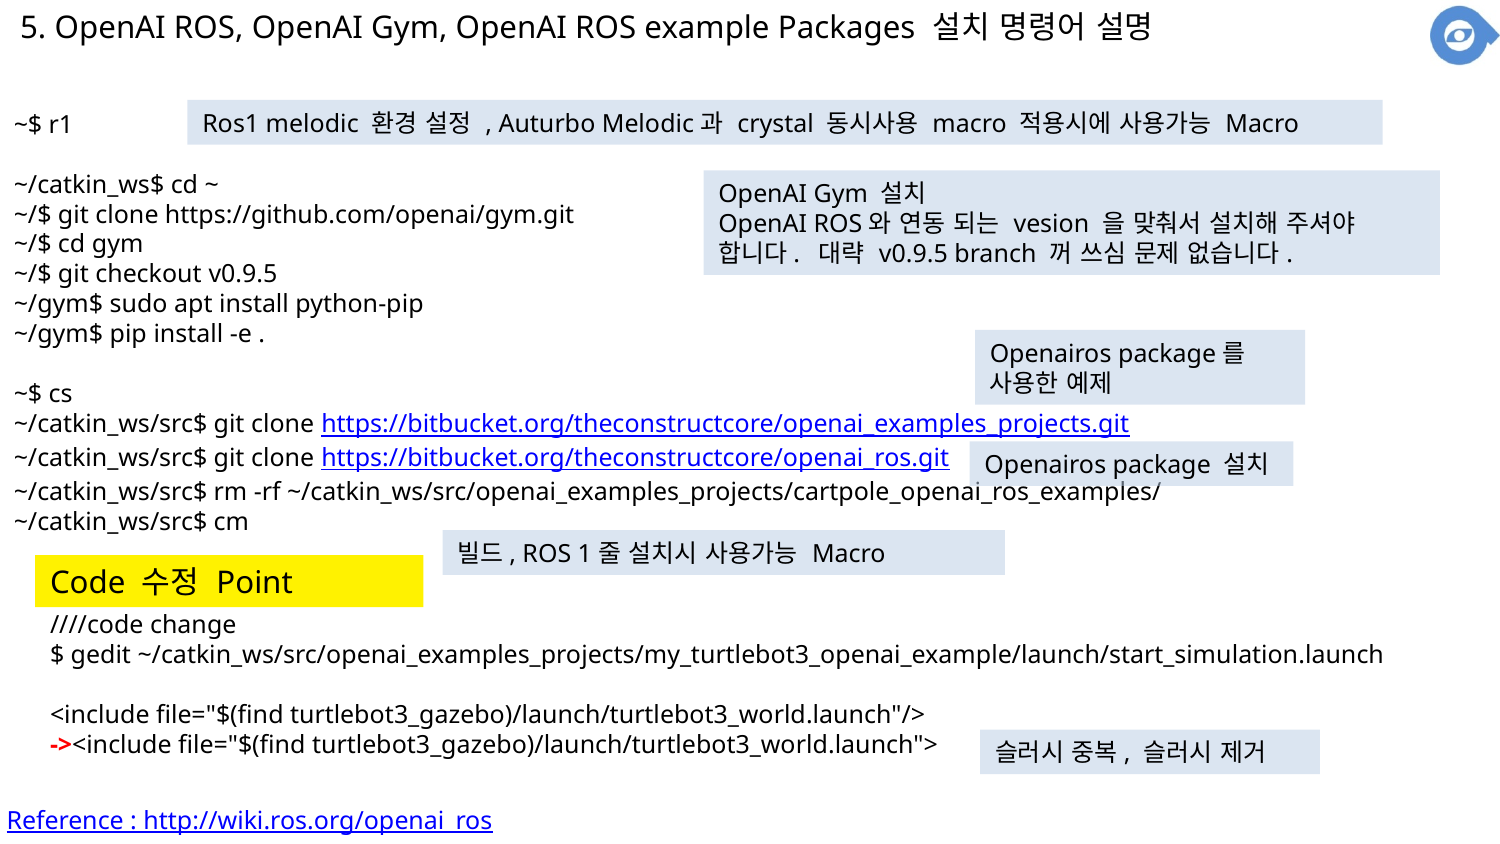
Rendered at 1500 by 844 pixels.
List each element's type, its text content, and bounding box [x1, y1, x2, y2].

text_box Openairos package 설치 [969, 441, 1294, 486]
picture [1430, 0, 1500, 70]
text_box 슬러시 중복, 슬러시 제거 [980, 729, 1320, 775]
text_box 5. OpenAI ROS, OpenAI Gym, OpenAI ROS example Packages 설치 명령어 설명 [5, 0, 1256, 53]
text_box ////code change $ gedit ~/catkin_ws/src/openai_examples_projects/my_turtlebot3_openai_example/launch/start_simulation.launch <include file="$(find turtlebot3_gazebo)/launch/turtlebot3_world.launch"/> -><include file="$(find turtlebot3_gazebo)/launch/turtlebot3_world.launch"> ​ [35, 601, 1430, 796]
text_box ~$ r1 ~/catkin_ws$ cd ~ ~/$ git clone https://github.com/openai/gym.git ~/$ cd gym ~/$ git checkout v0.9.5 ~/gym$ sudo apt install python-pip ~/gym$ pip install -e . ~$ cs ~/catkin_ws/src$ git clone https://bitbucket.org/theconstructcore/openai_examples_projects.git ~/catkin_ws/src$ git clone https://bitbucket.org/theconstructcore/openai_ros.git ~/catkin_ws/src$ rm -rf ~/catkin_ws/src/openai_examples_projects/cartpole_openai_ros_examples/ ~/catkin_ws/src$ cm [0, 100, 1155, 579]
text_box Reference : http://wiki.ros.org/openai_ros [0, 796, 509, 844]
text_box Ros1 melodic 환경 설정 , Auturbo Melodic과 crystal 동시사용 macro 적용시에 사용가능 Macro [187, 99, 1383, 145]
text_box OpenAI Gym 설치 OpenAI ROS와 연동 되는 vesion 을 맞춰서 설치해 주셔야 합니다. 대략 v0.9.5 branch 꺼 쓰심 문제 없습니다. [703, 170, 1440, 275]
text_box Openairos package를 사용한 예제 [975, 329, 1306, 405]
text_box Code 수정 Point [35, 555, 424, 601]
text_box 빌드, ROS 1줄 설치시 사용가능 Macro [442, 530, 1005, 575]
